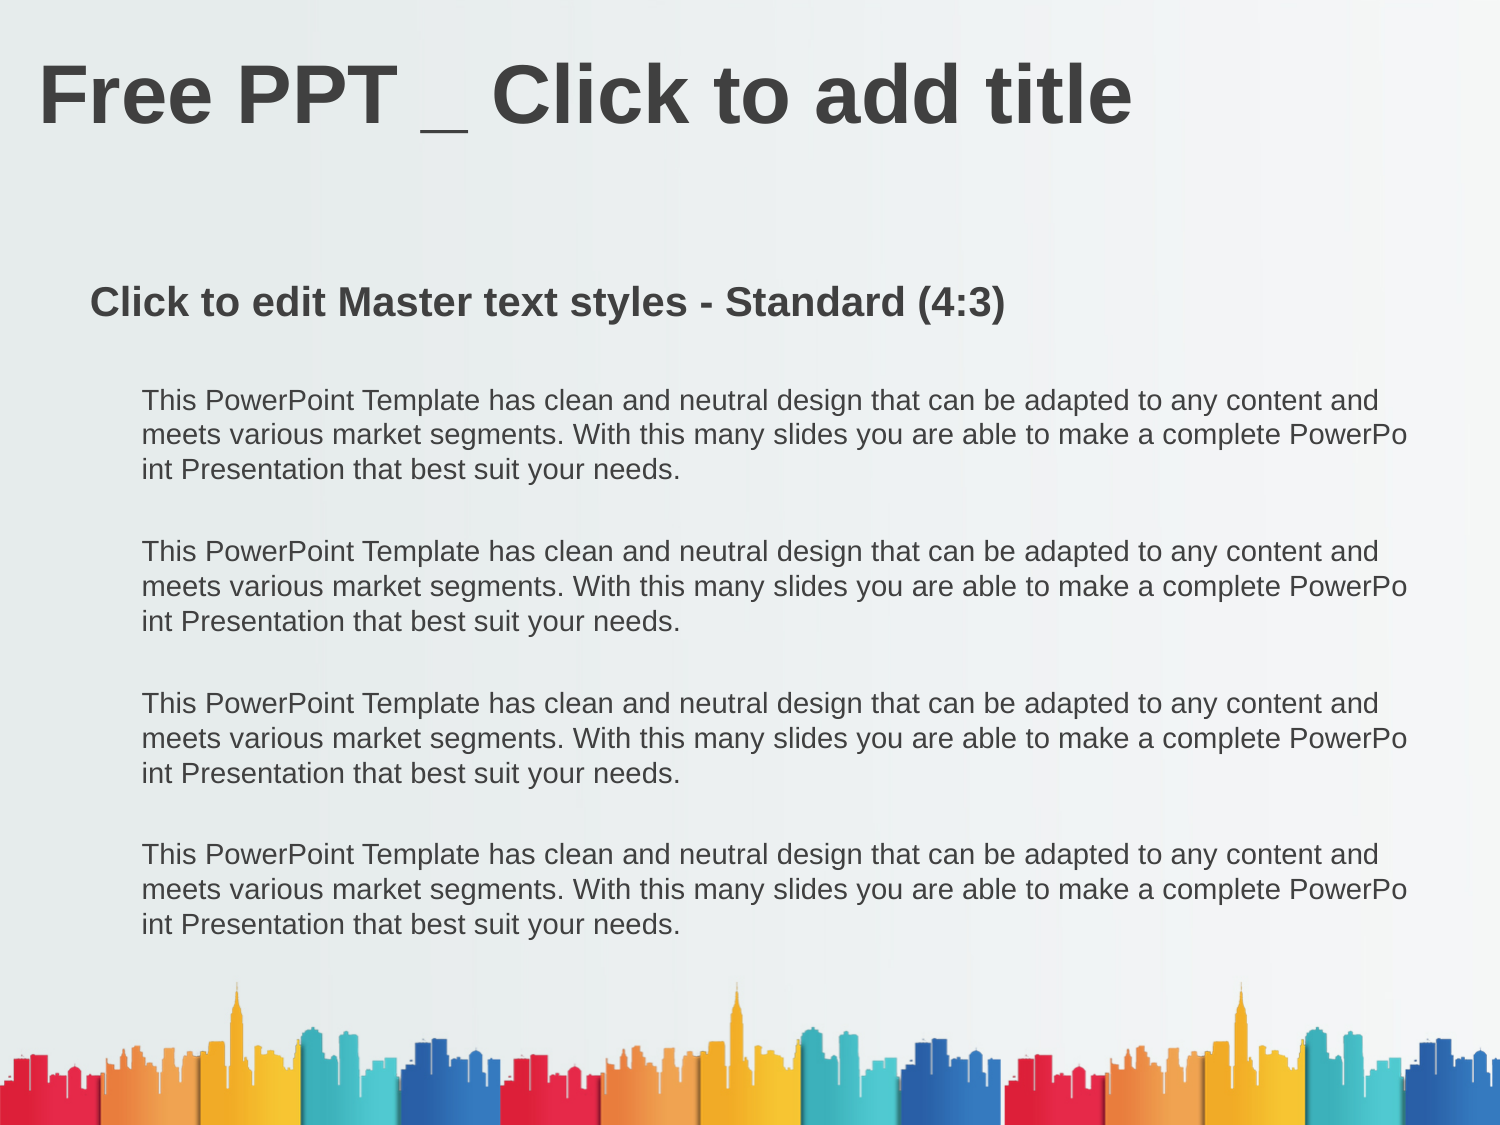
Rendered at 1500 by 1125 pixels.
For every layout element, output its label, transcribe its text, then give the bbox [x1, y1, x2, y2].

title Free PPT _ Click to add title [0, 2, 1500, 179]
picture [0, 179, 1500, 1125]
list Click to edit Master text styles - Standard (4:3) [75, 262, 1425, 339]
list This PowerPoint Template has clean and neutral design that can be adapted to any content and meets various market segments. With this many slides you are able to make a complete PowerPoint Presentation that best suit your needs. This PowerPoint Template has clean and neutral design that can be adapted to any content and meets various market segments. With this many slides you are able to make a complete PowerPoint Presentation that best suit your needs. This PowerPoint Template has clean and neutral design that can be adapted to any content and meets various market segments. With this many slides you are able to make a complete PowerPoint Presentation that best suit your needs. This PowerPoint Template has clean and neutral design that can be adapted to any content and meets various market segments. With this many slides you are able to make a complete PowerPoint Presentation that best suit your needs. [76, 373, 1427, 965]
